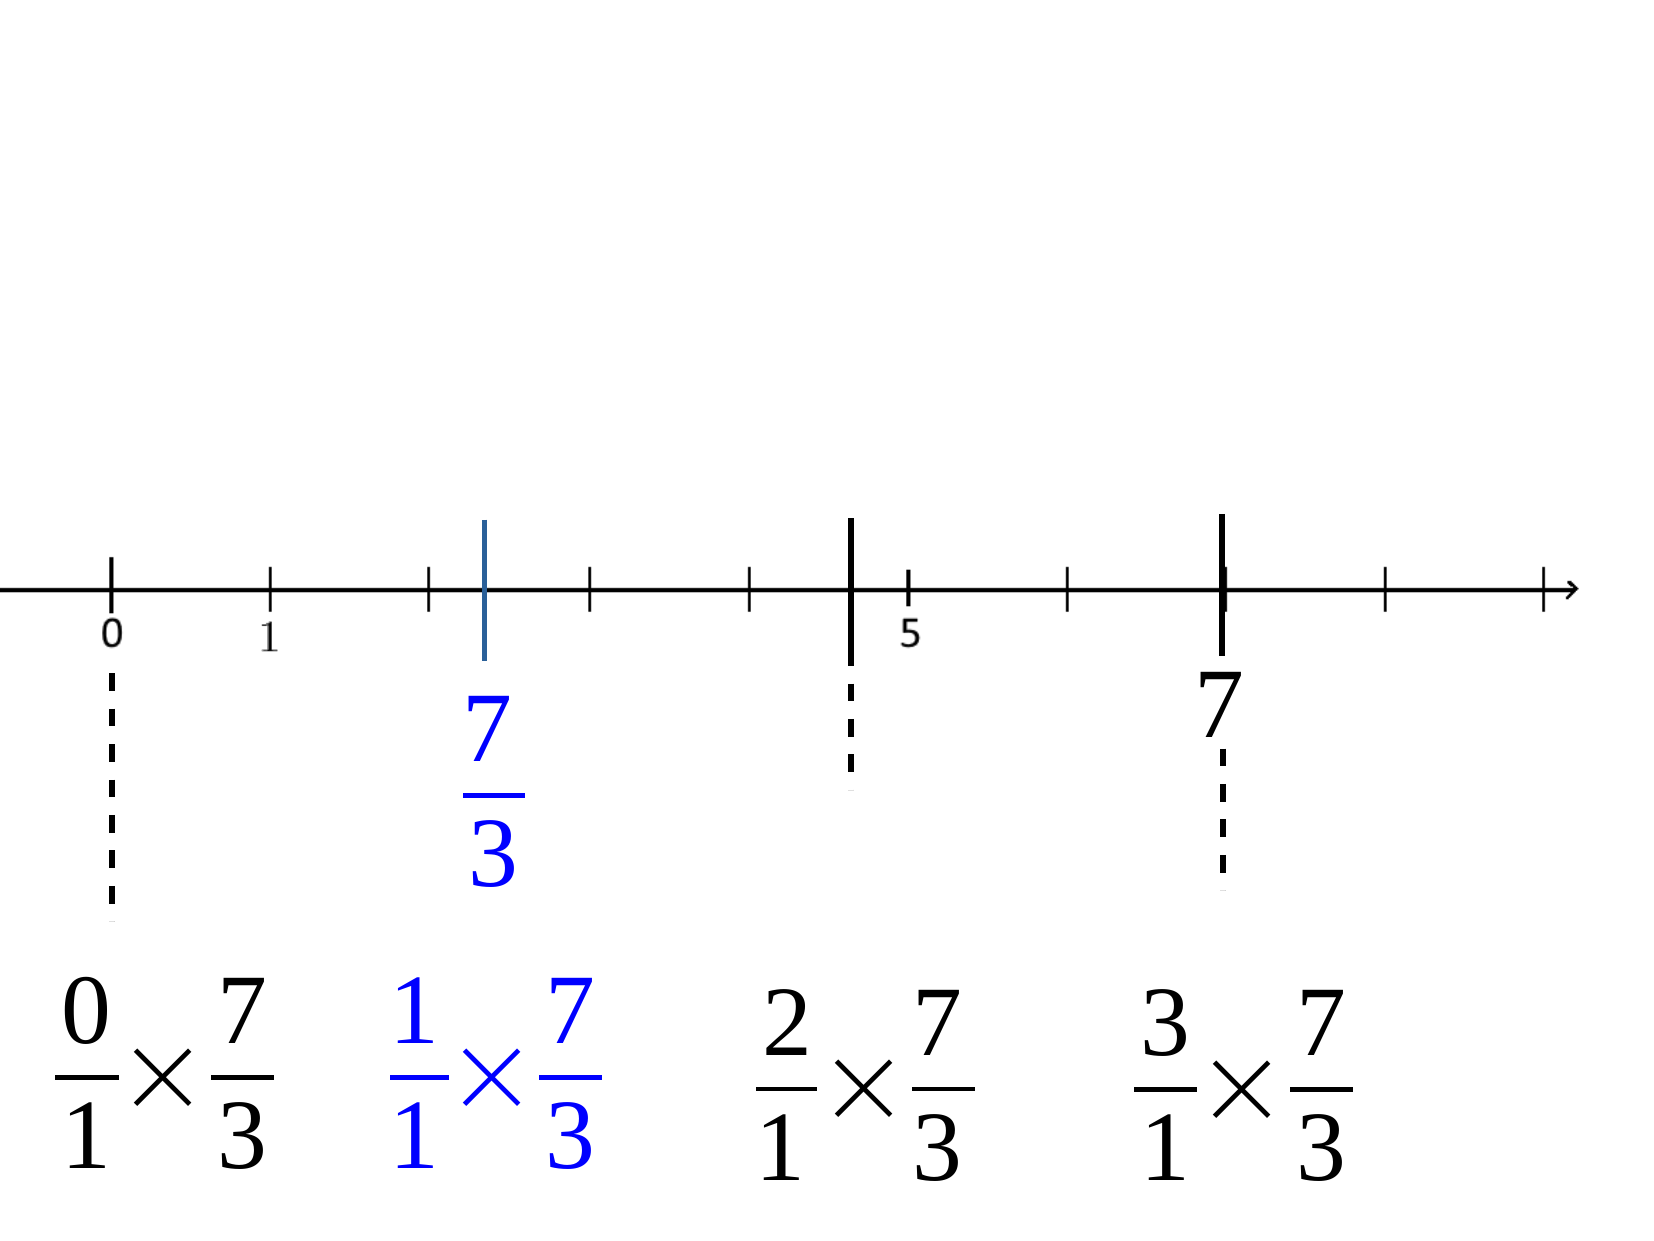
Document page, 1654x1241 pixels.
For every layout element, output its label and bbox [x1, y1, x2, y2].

chart [358, 956, 633, 1194]
chart [1102, 968, 1381, 1206]
chart [724, 968, 1001, 1205]
picture [0, 504, 1583, 686]
chart [23, 956, 303, 1194]
chart [1169, 649, 1270, 761]
chart [431, 674, 552, 912]
